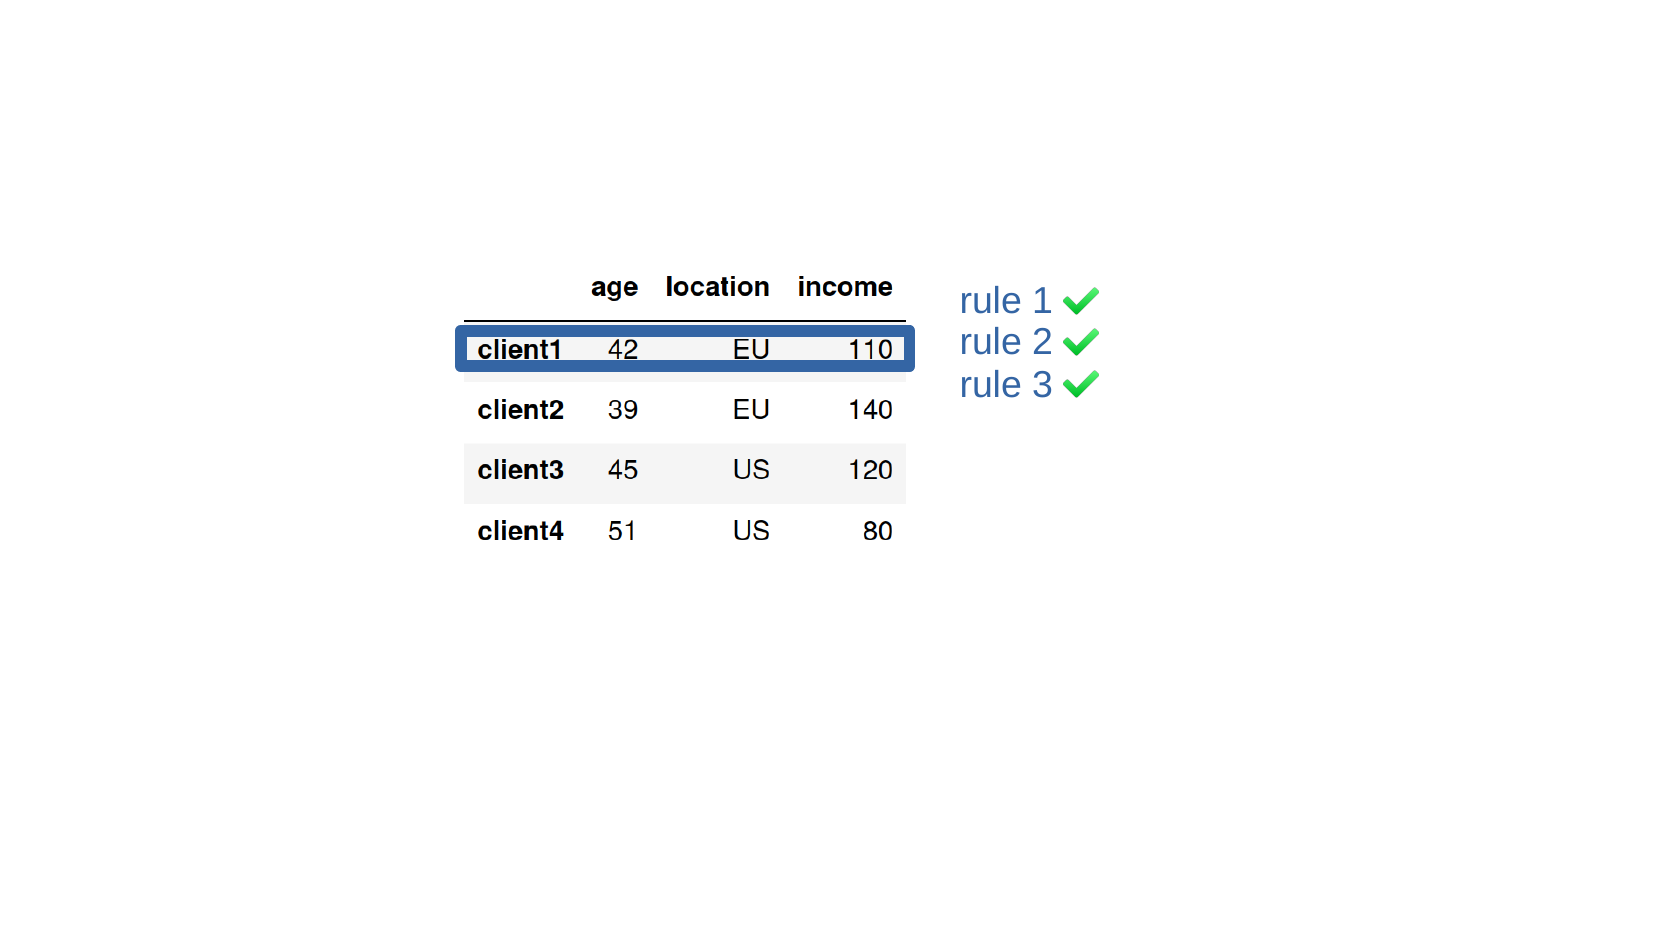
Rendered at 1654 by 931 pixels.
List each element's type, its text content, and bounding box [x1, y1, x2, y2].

picture [1063, 283, 1099, 319]
picture [1063, 324, 1099, 360]
picture [448, 264, 926, 567]
text_box rule 1 rule 2 rule 3 [944, 271, 1069, 413]
picture [1063, 366, 1099, 402]
